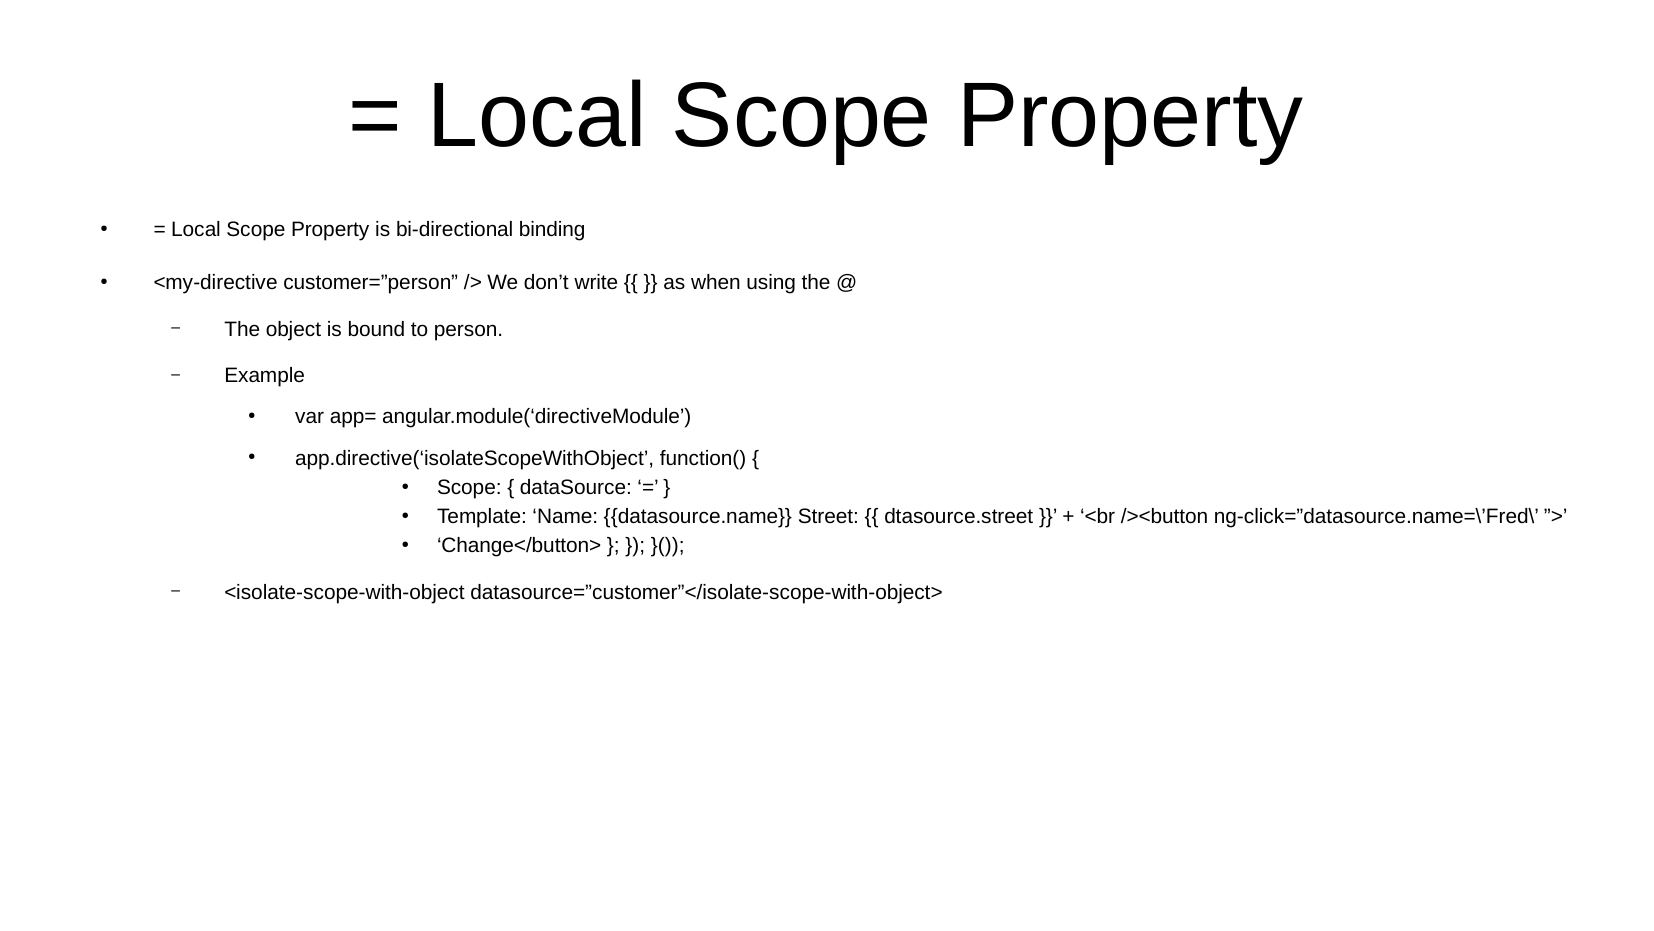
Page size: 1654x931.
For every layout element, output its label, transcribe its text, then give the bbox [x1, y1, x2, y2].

title = Local Scope Property [82, 37, 1571, 193]
list = Local Scope Property is bi-directional binding <my-directive customer=”person” /> We don’t write {{ }} as when using the @ The object is bound to person. Example var app= angular.module(‘directiveModule’) app.directive(‘isolateScopeWithObject’, function() { Scope: { dataSource: ‘=’ } Template: ‘Name: {{datasource.name}} Street: {{ dtasource.street }}’ + ‘<br /><button ng-click=”datasource.name=\’Fred\’ ”>’ ‘Change</button> }; }); }()); <isolate-scope-with-object datasource=”customer”</isolate-scope-with-object> [82, 217, 1571, 758]
